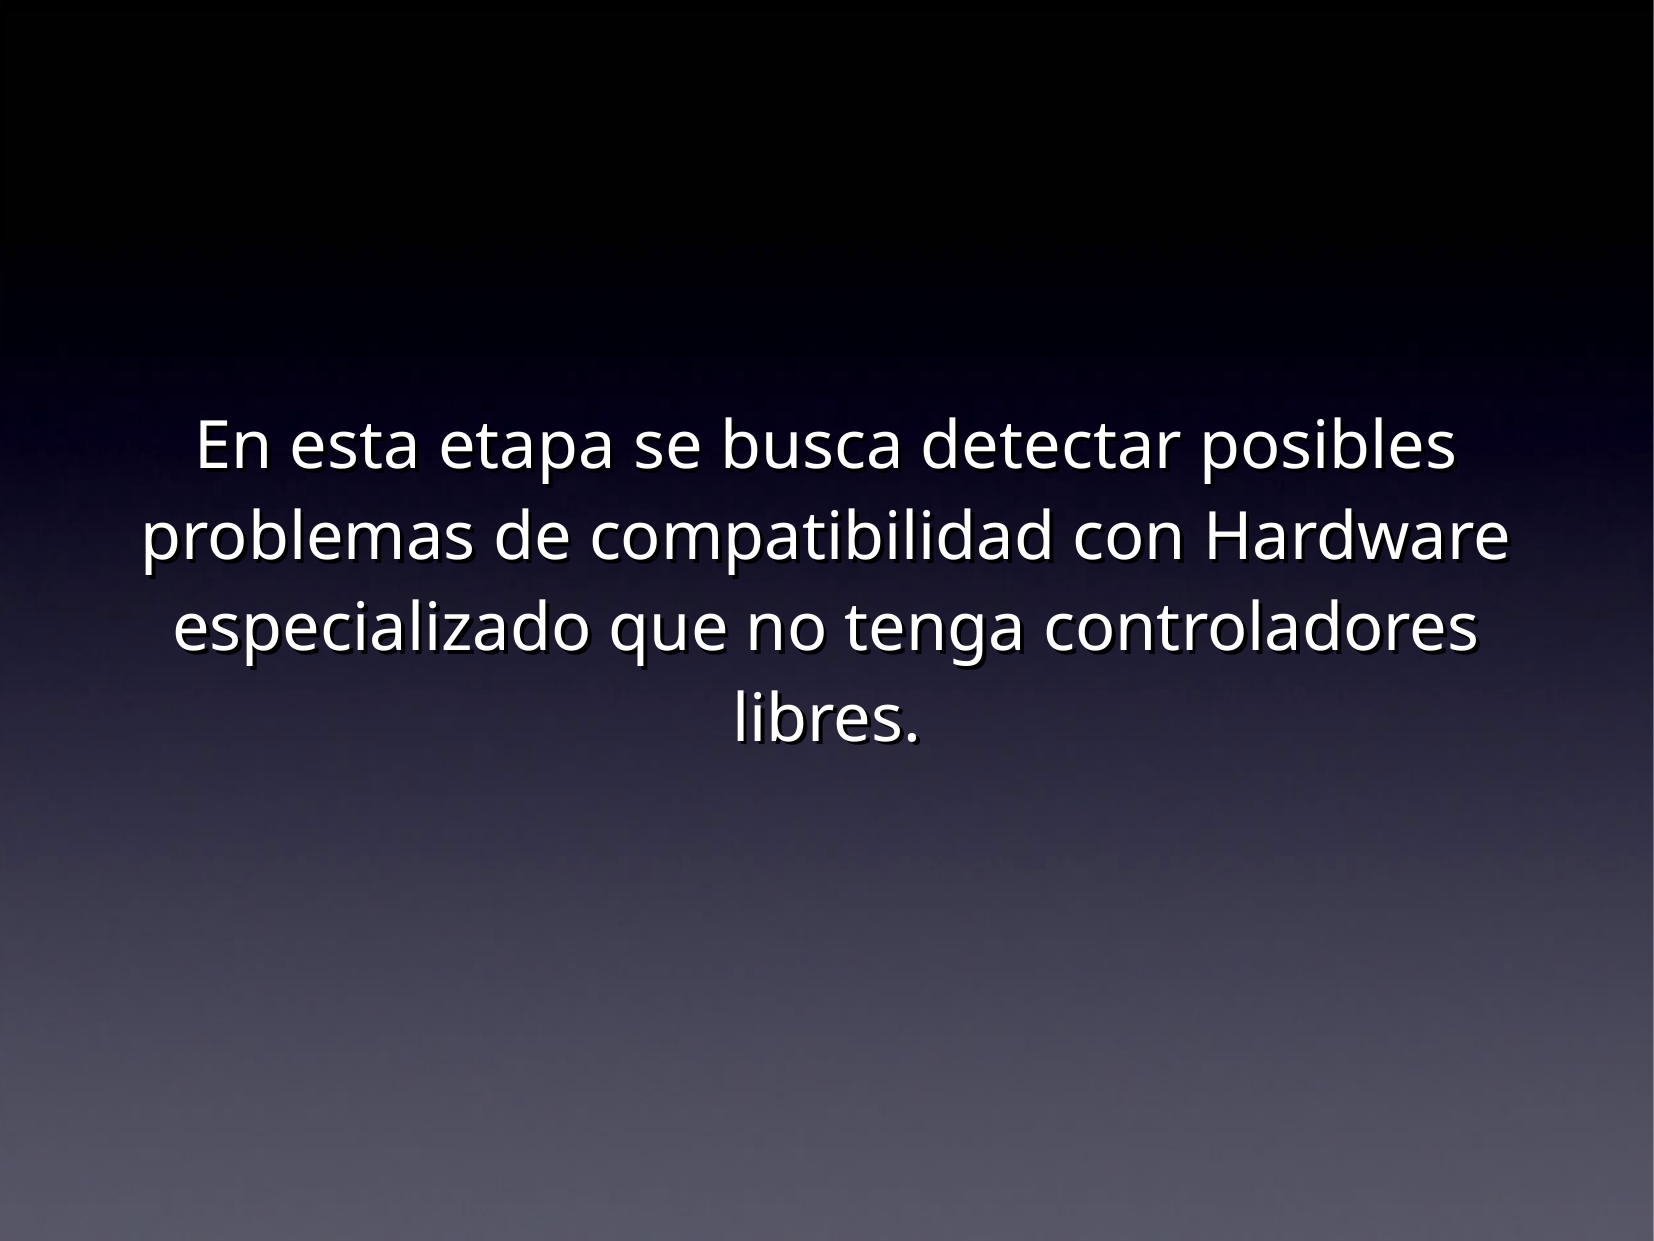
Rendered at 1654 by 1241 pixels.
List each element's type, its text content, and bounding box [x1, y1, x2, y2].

picture [0, 0, 1654, 1241]
subtitle En esta etapa se busca detectar posibles problemas de compatibilidad con Hardware especializado que no tenga controladores libres. [82, 49, 1571, 1109]
